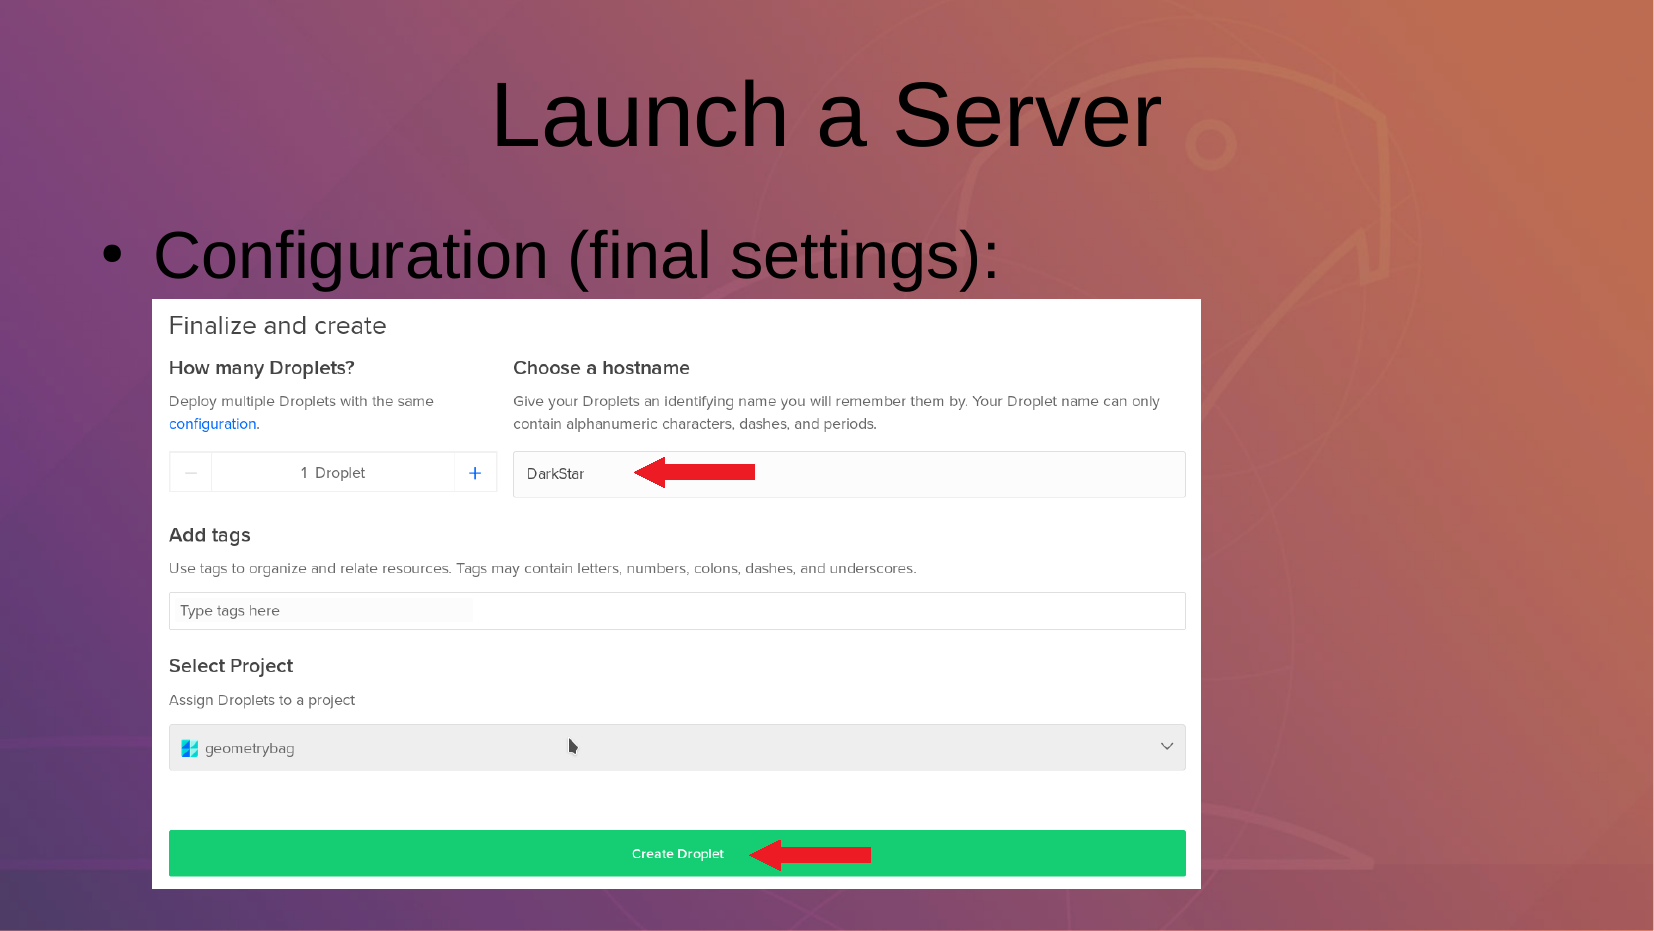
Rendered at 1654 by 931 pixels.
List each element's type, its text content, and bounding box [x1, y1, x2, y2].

picture [152, 299, 1201, 889]
list Configuration (final settings): [82, 217, 1571, 331]
title Launch a Server [82, 37, 1571, 193]
text_box [634, 457, 755, 488]
text_box [749, 840, 871, 871]
